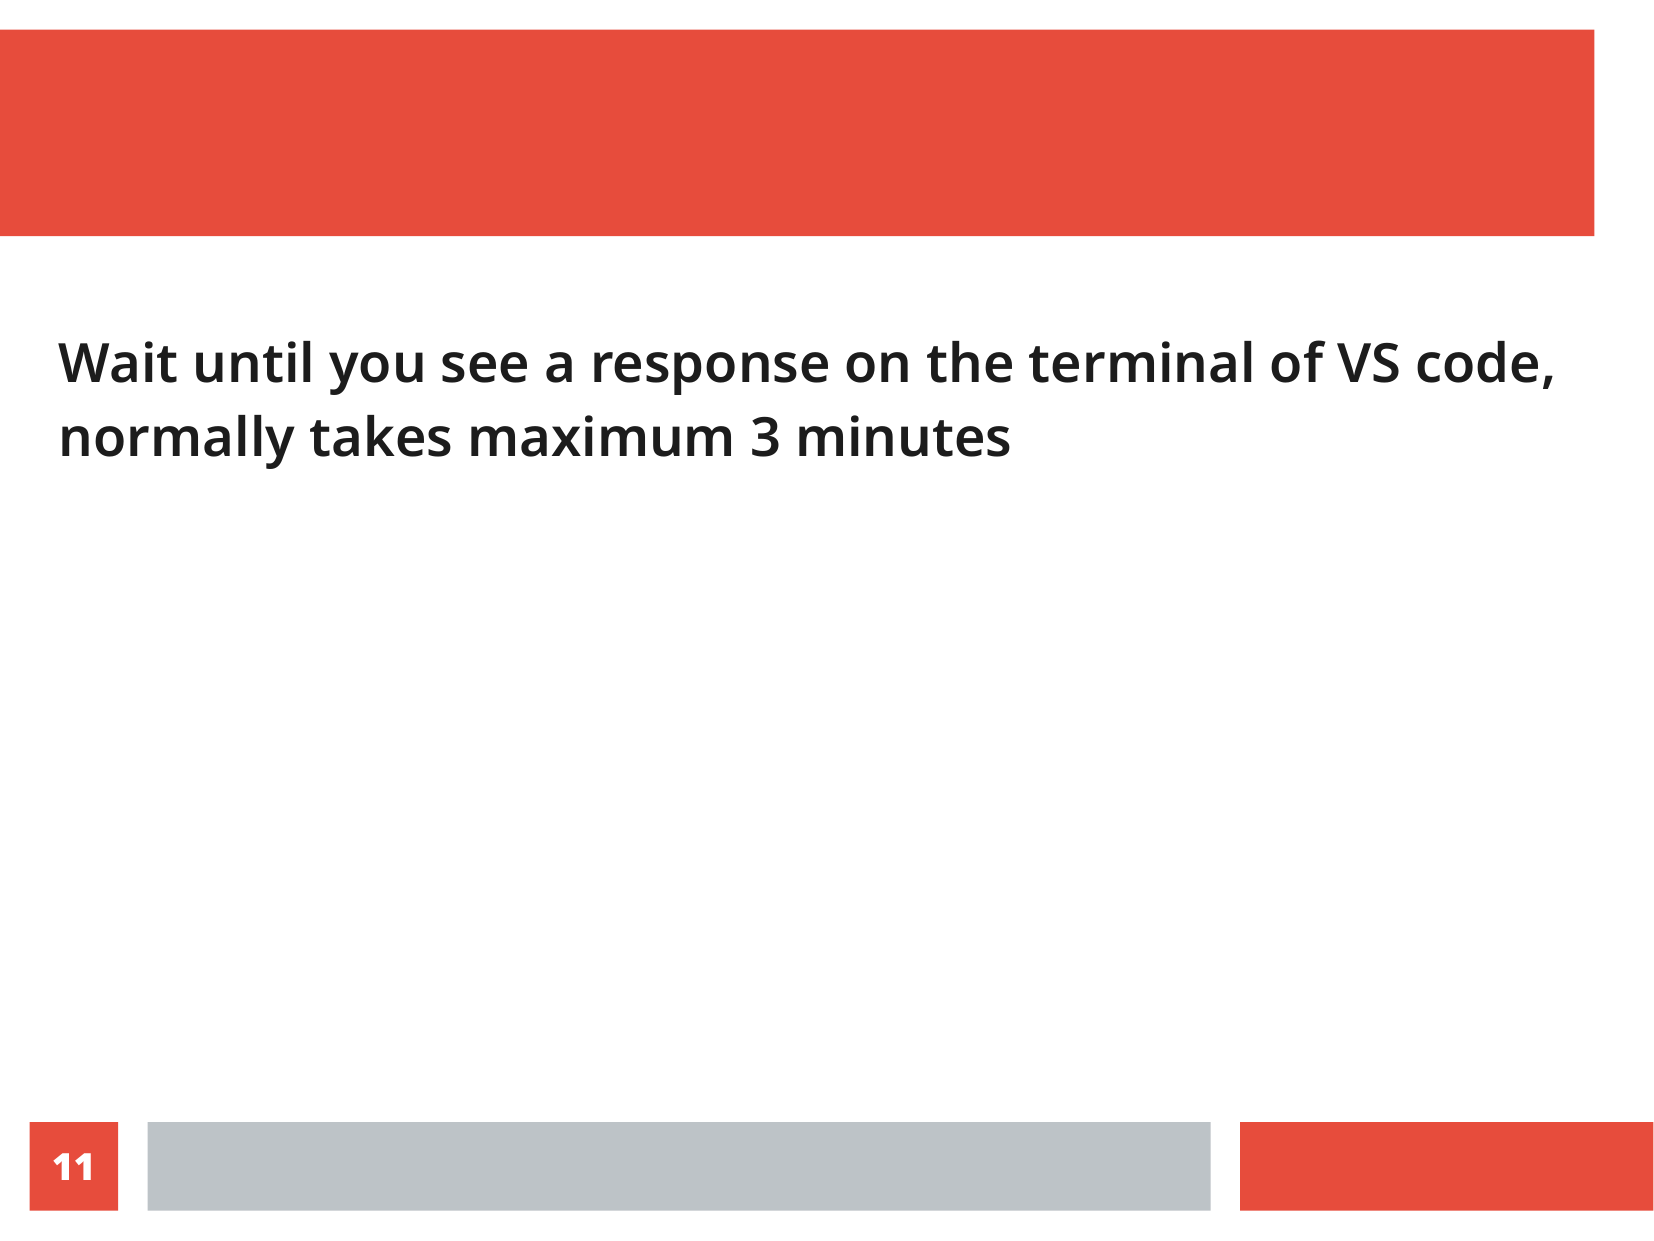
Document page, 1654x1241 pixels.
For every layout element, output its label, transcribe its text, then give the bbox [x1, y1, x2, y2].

list Wait until you see a response on the terminal of VS code, normally takes maximum 3 minutes [59, 324, 1565, 1093]
